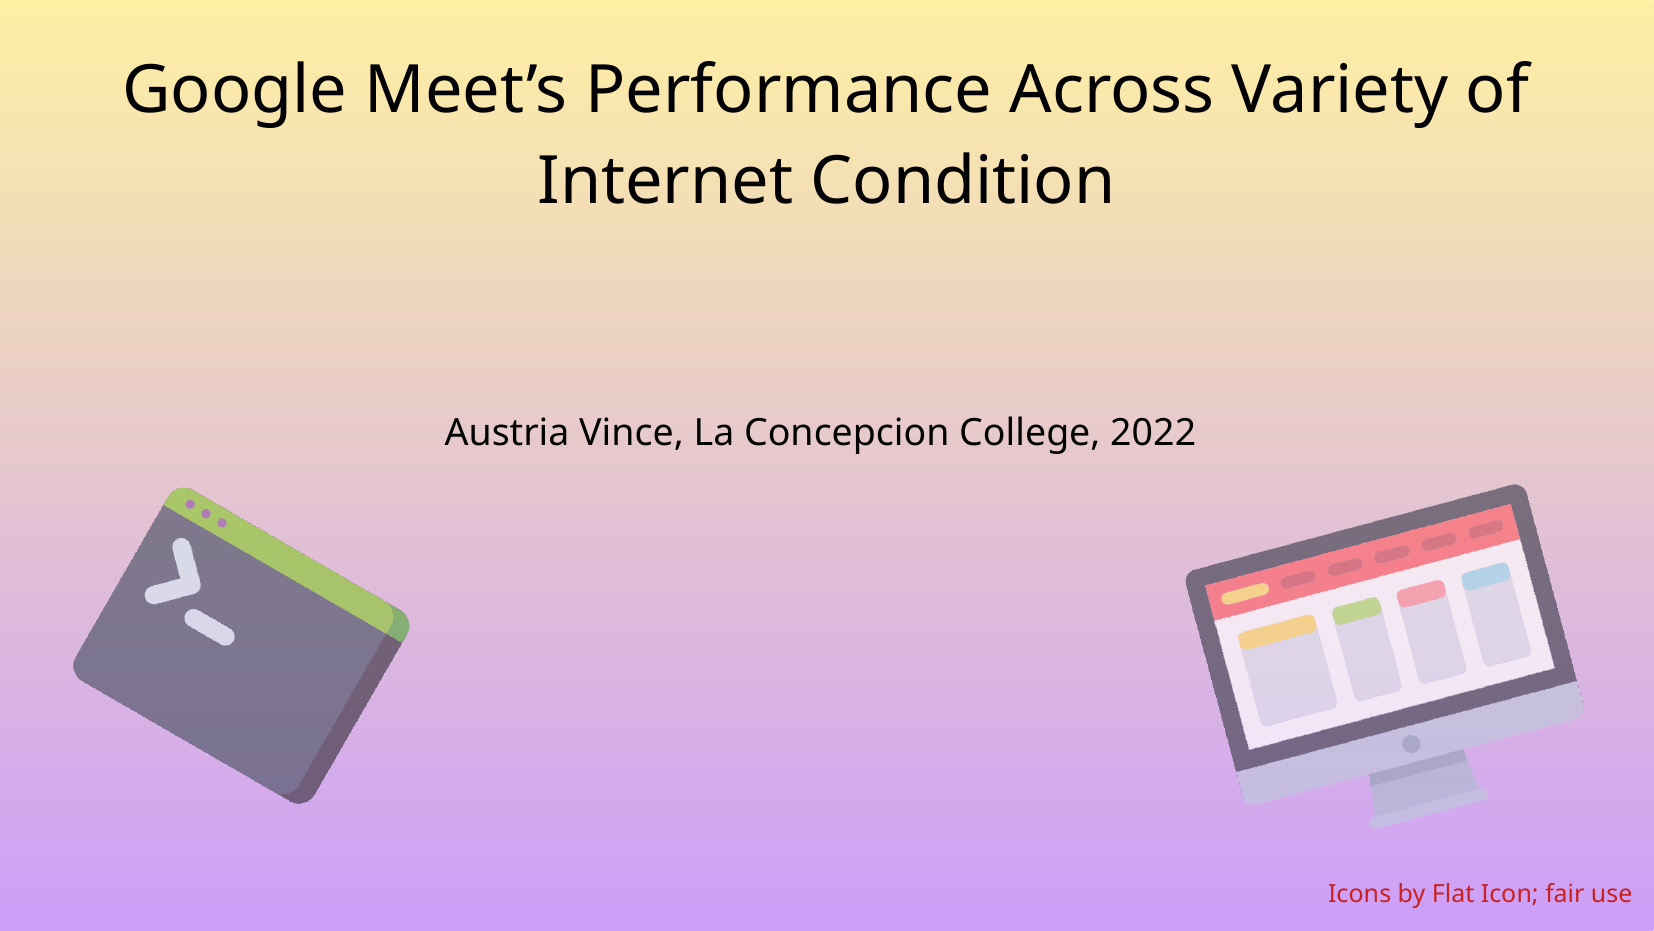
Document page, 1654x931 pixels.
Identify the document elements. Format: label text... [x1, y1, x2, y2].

title Google Meet’s Performance Across Variety of Internet Condition [82, 51, 1571, 214]
subtitle Austria Vince, La Concepcion College, 2022 [76, 342, 1565, 520]
text_box Icons by Flat Icon; fair use [1257, 868, 1648, 914]
picture [1175, 455, 1607, 868]
picture [40, 444, 442, 846]
